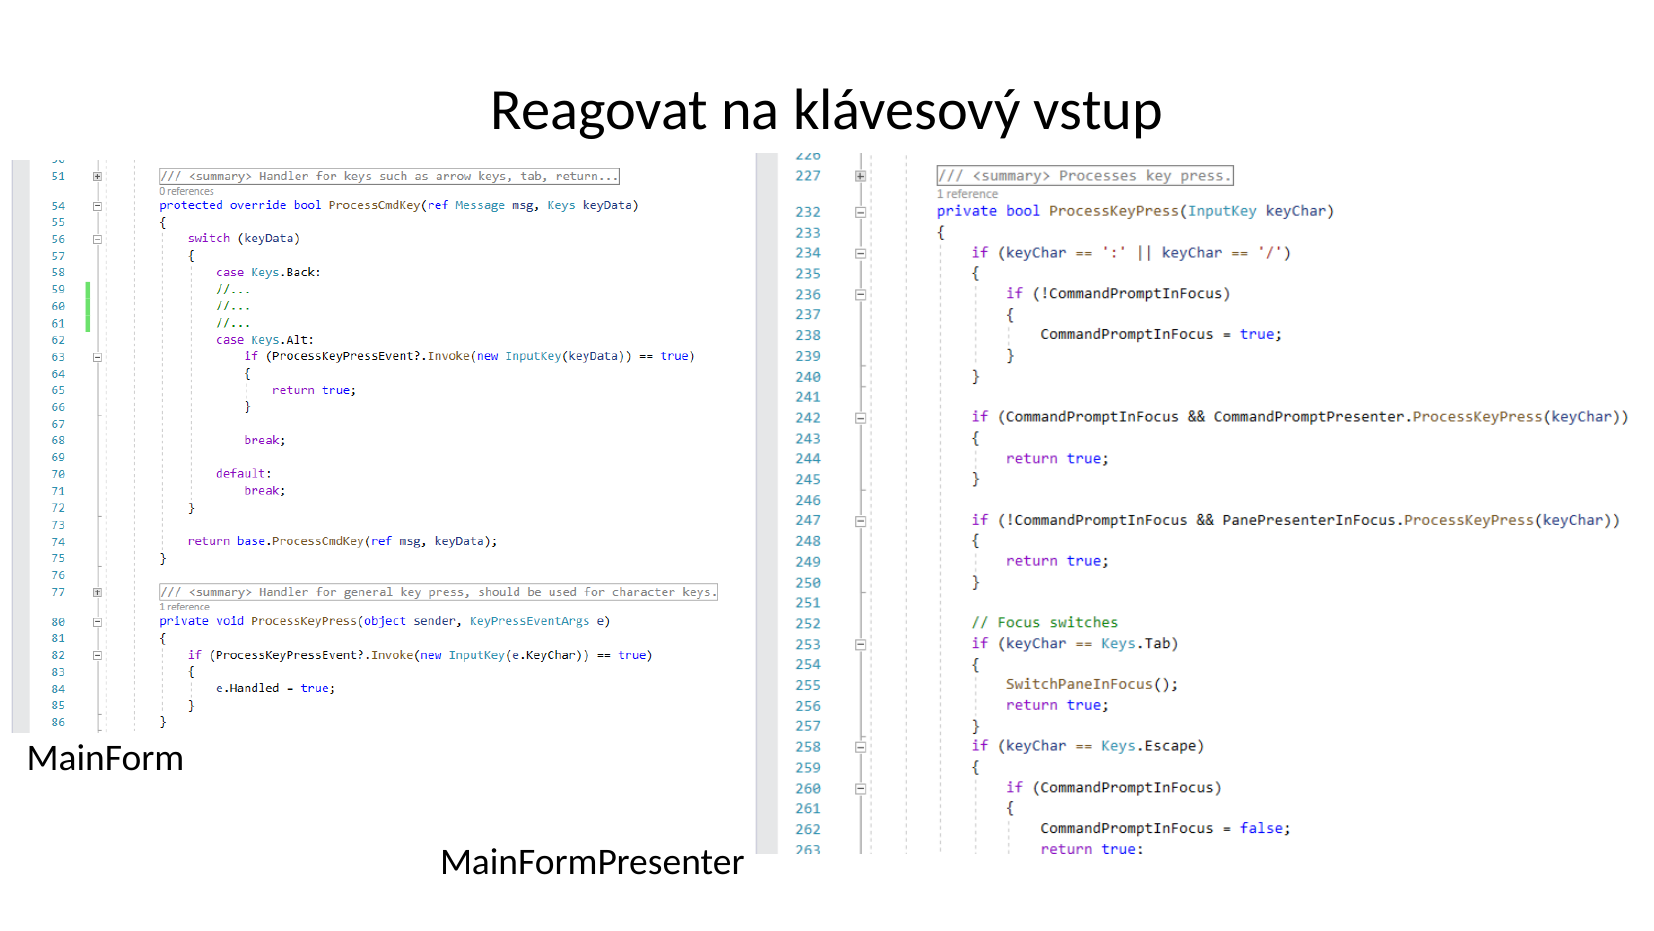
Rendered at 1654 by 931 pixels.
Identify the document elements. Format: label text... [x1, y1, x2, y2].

text_box MainFormPresenter [425, 838, 780, 929]
title Reagovat na klávesový vstup [82, 37, 1571, 160]
text_box MainForm [11, 734, 579, 788]
picture [11, 153, 1635, 854]
